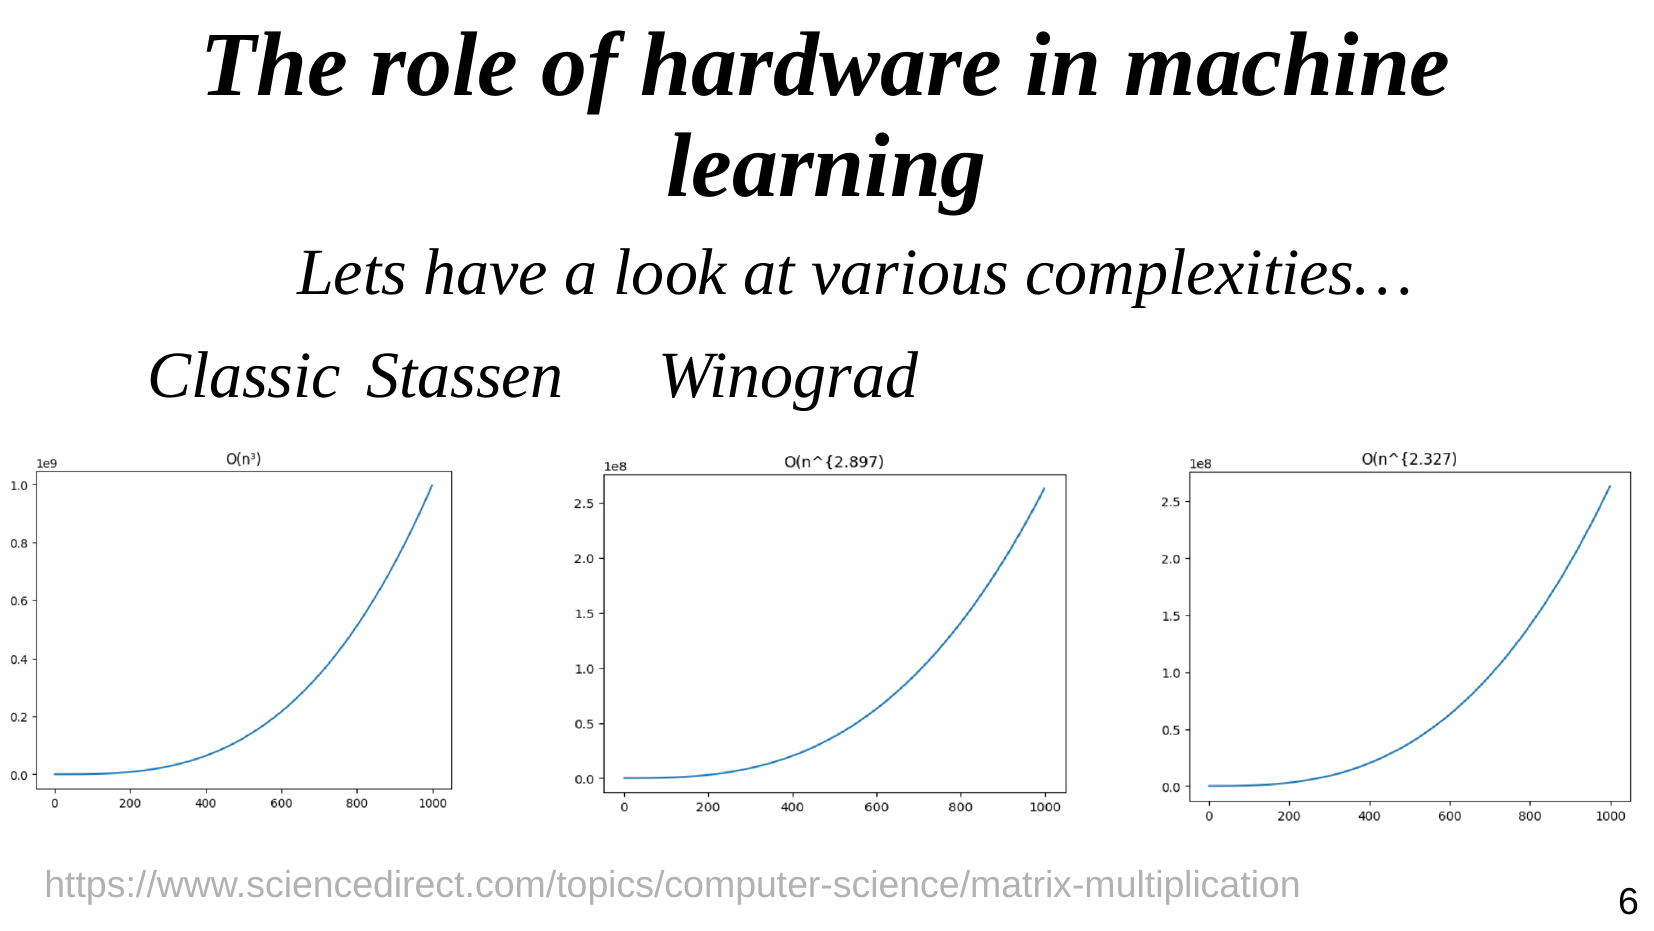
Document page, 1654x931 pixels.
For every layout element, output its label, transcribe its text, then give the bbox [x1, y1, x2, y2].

text_box 6 [1565, 860, 1654, 931]
picture [0, 449, 473, 821]
picture [561, 447, 1093, 822]
list Lets have a look at various complexities… Classic Stassen Winograd [76, 236, 1565, 414]
text_box https://www.sciencedirect.com/topics/computer-science/matrix-multiplication [29, 856, 1565, 931]
picture [1151, 448, 1654, 833]
title The role of hardware in machine learning [82, 13, 1571, 217]
